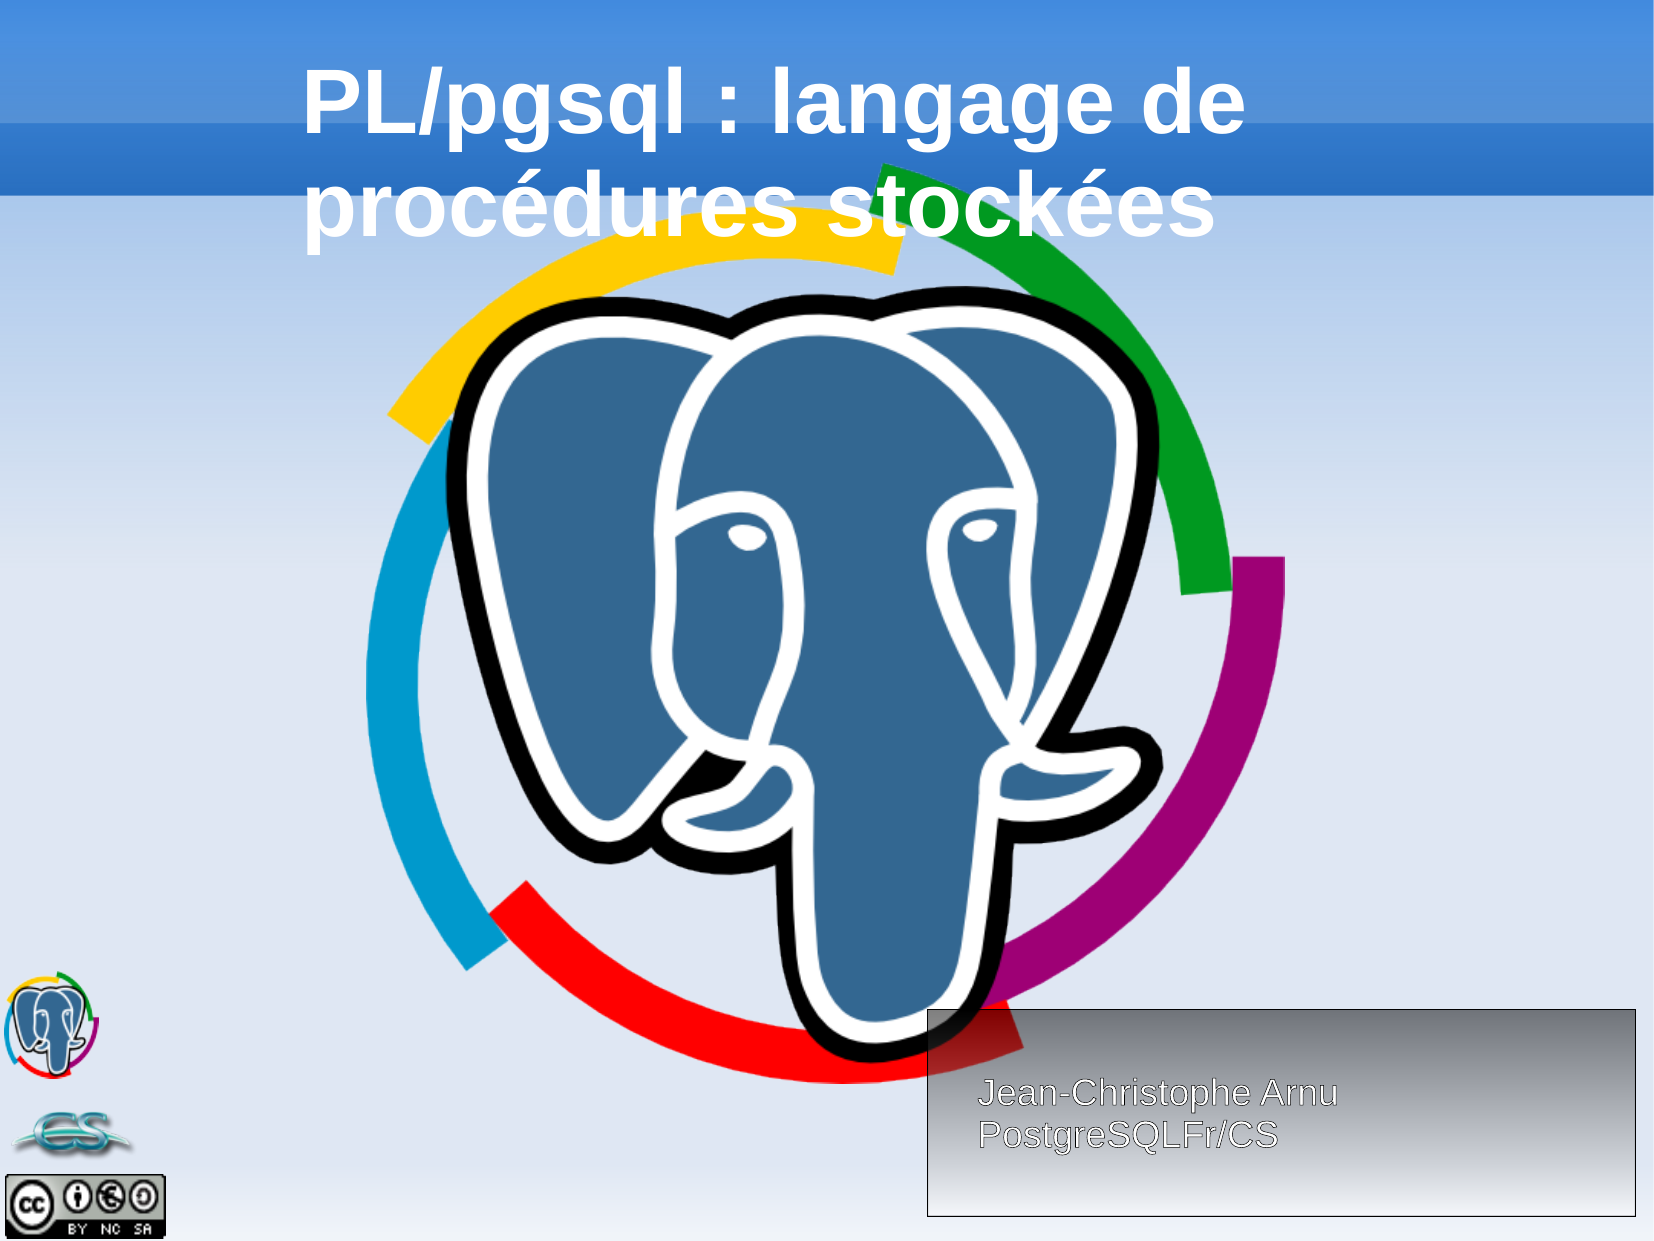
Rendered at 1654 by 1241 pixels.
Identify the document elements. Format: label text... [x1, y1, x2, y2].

text_box Jean-Christophe Arnu PostgreSQLFr/CS [927, 1009, 1636, 1217]
title PL/pgsql : langage de procédures stockées [301, 34, 1607, 272]
picture [0, 0, 1654, 1241]
